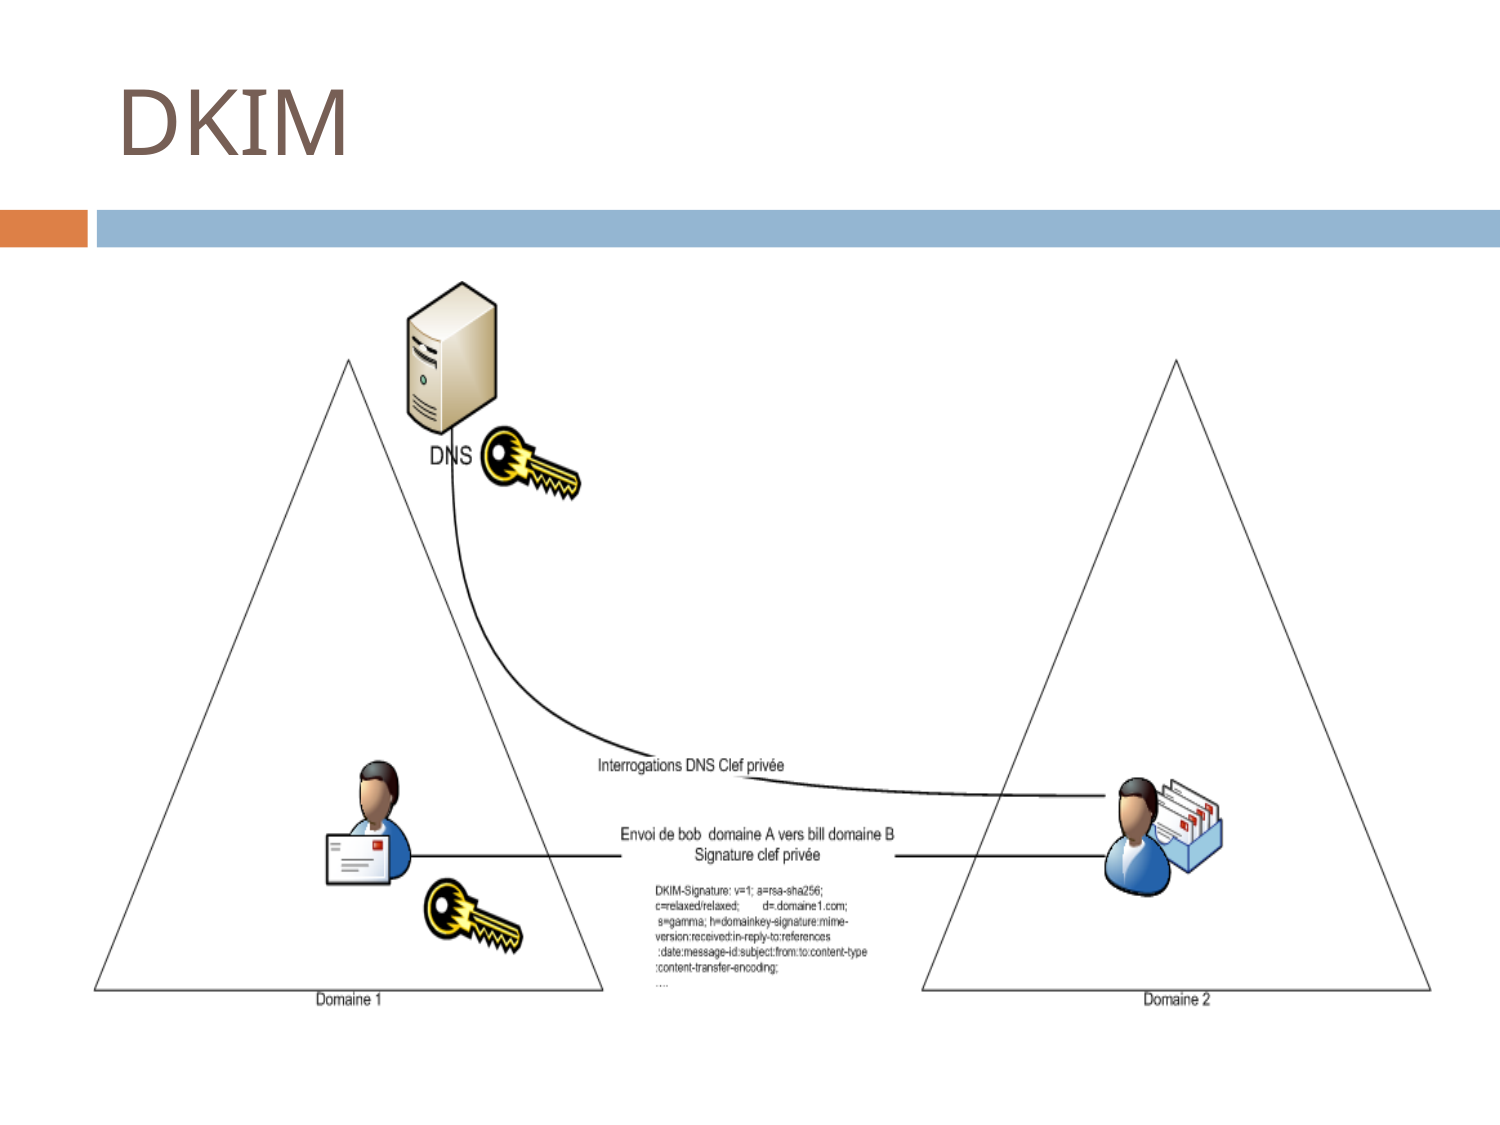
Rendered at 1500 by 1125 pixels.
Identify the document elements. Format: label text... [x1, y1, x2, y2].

title DKIM [100, 37, 1438, 201]
picture [93, 281, 1432, 1011]
